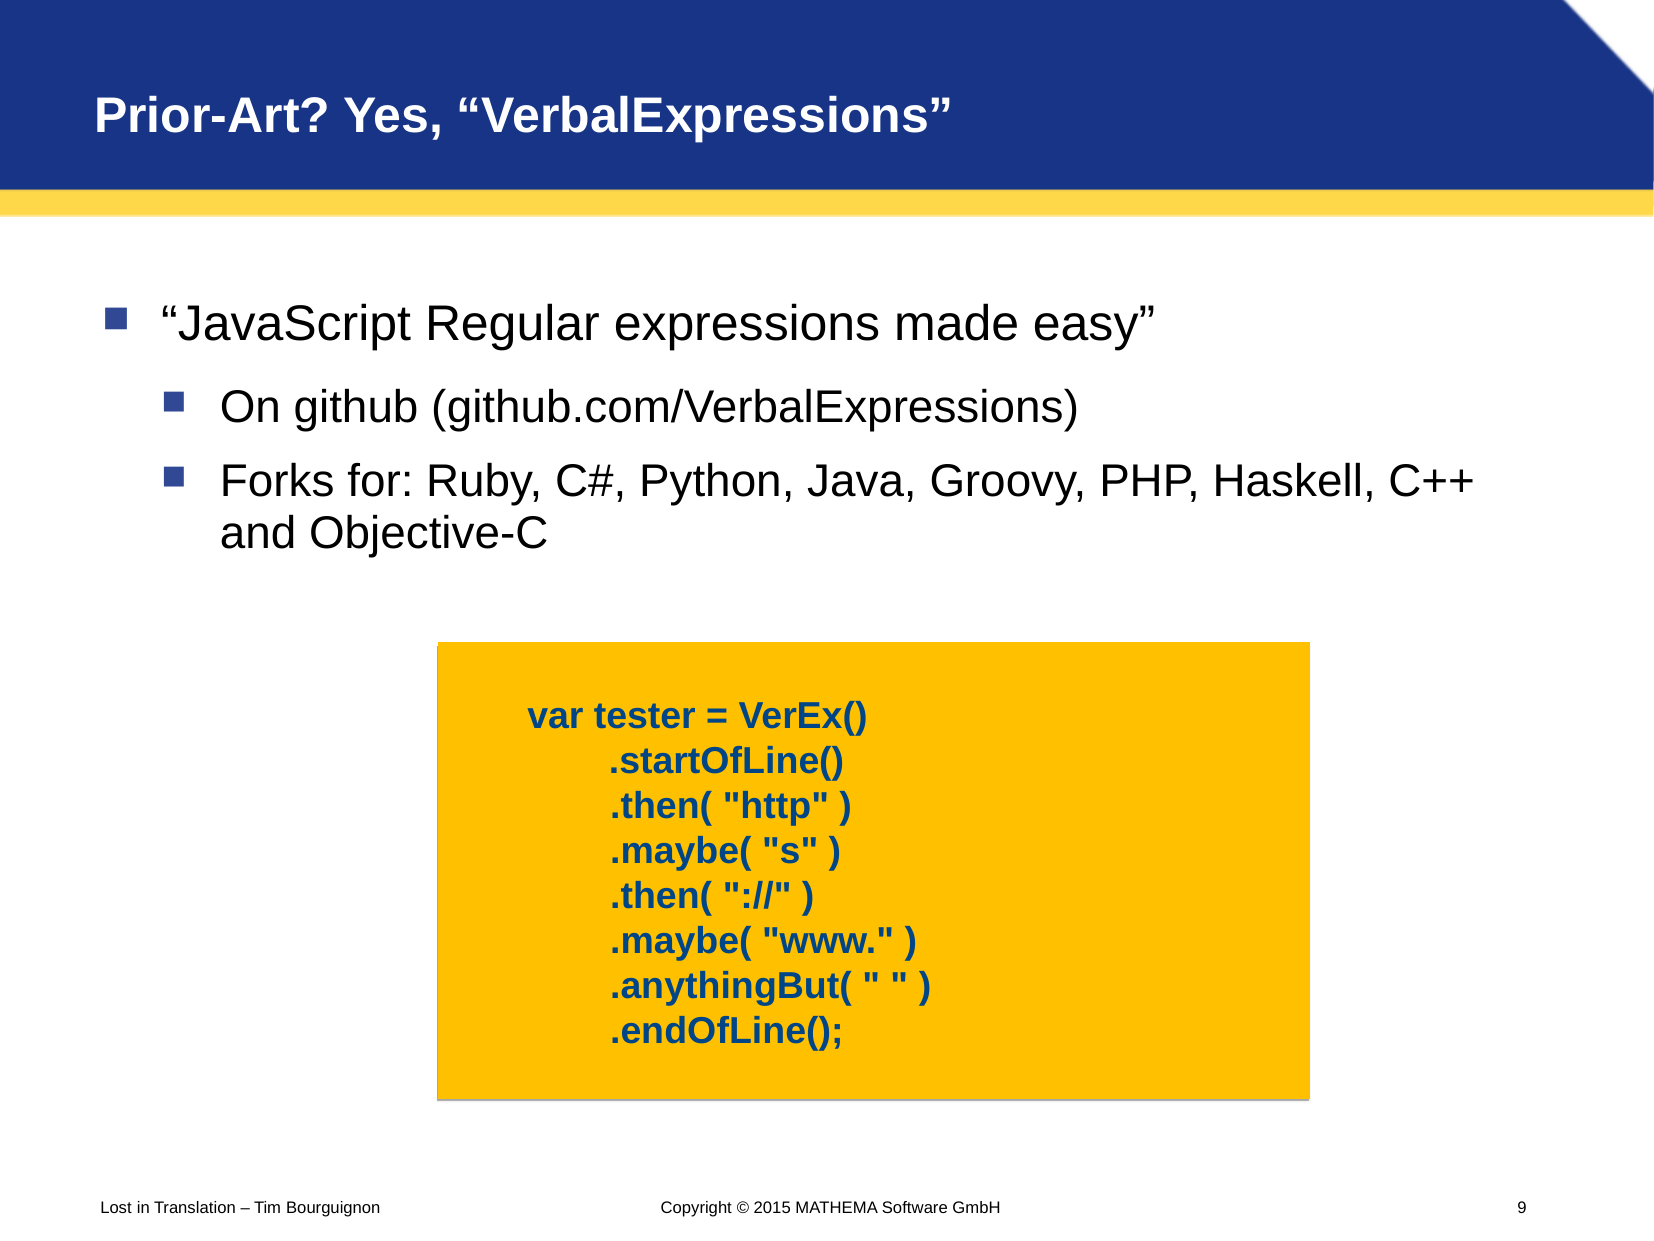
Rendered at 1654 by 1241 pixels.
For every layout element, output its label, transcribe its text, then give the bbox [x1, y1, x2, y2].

list “JavaScript Regular expressions made easy” On github (github.com/VerbalExpressions) Forks for: Ruby, C#, Python, Java, Groovy, PHP, Haskell, C++ and Objective-C [101, 295, 1528, 1139]
picture [0, 0, 1654, 1241]
title Prior-Art? Yes, “VerbalExpressions” [94, 69, 1165, 162]
text_box var tester = VerEx() .startOfLine() .then( "http" ) .maybe( "s" ) .then( "://" ) .maybe( "www." ) .anythingBut( " " ) .endOfLine(); [438, 642, 1310, 1099]
